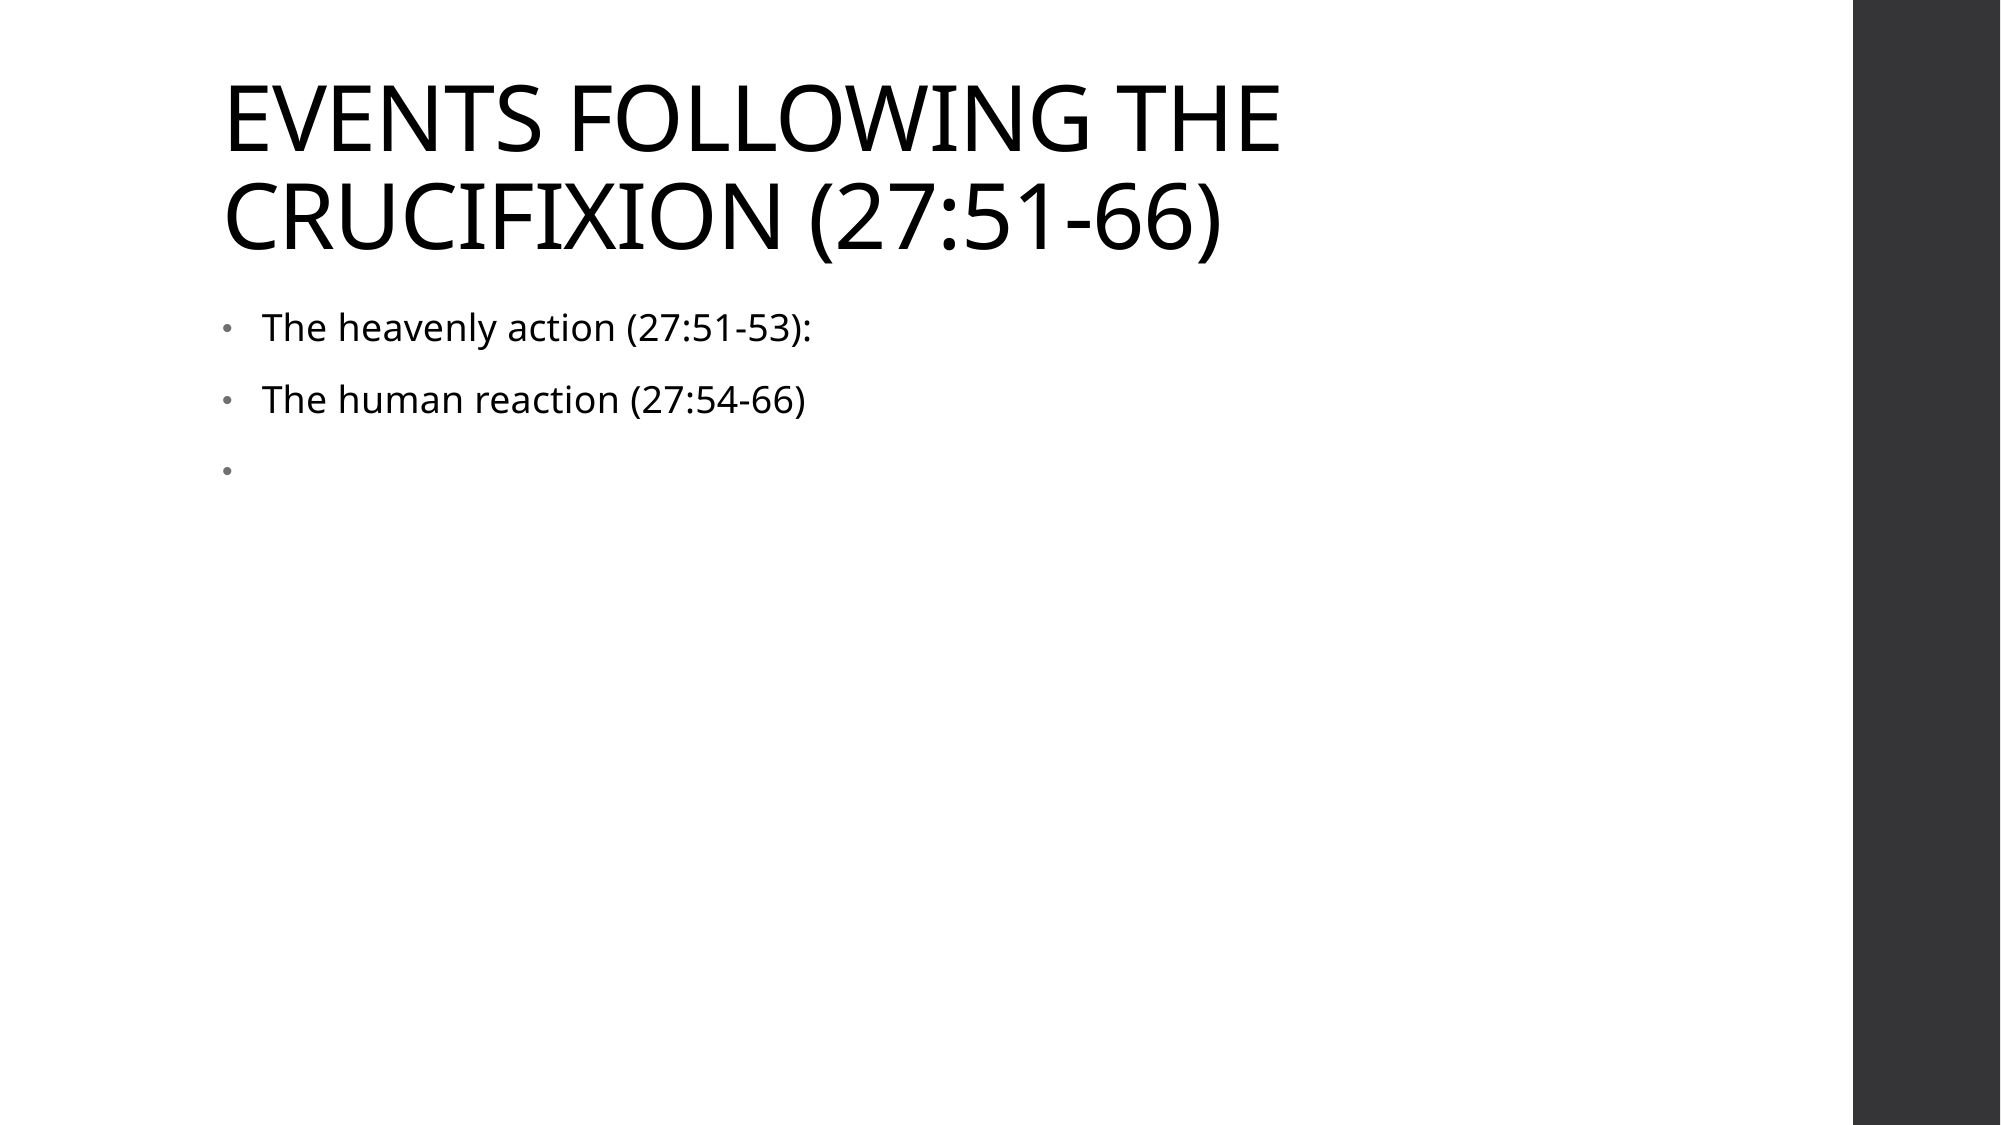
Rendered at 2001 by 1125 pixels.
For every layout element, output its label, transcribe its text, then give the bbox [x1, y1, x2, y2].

title EVENTS FOLLOWING THE CRUCIFIXION (27:51-66) [206, 60, 1797, 278]
list The heavenly action (27:51-53): The human reaction (27:54-66) [206, 299, 1617, 1014]
